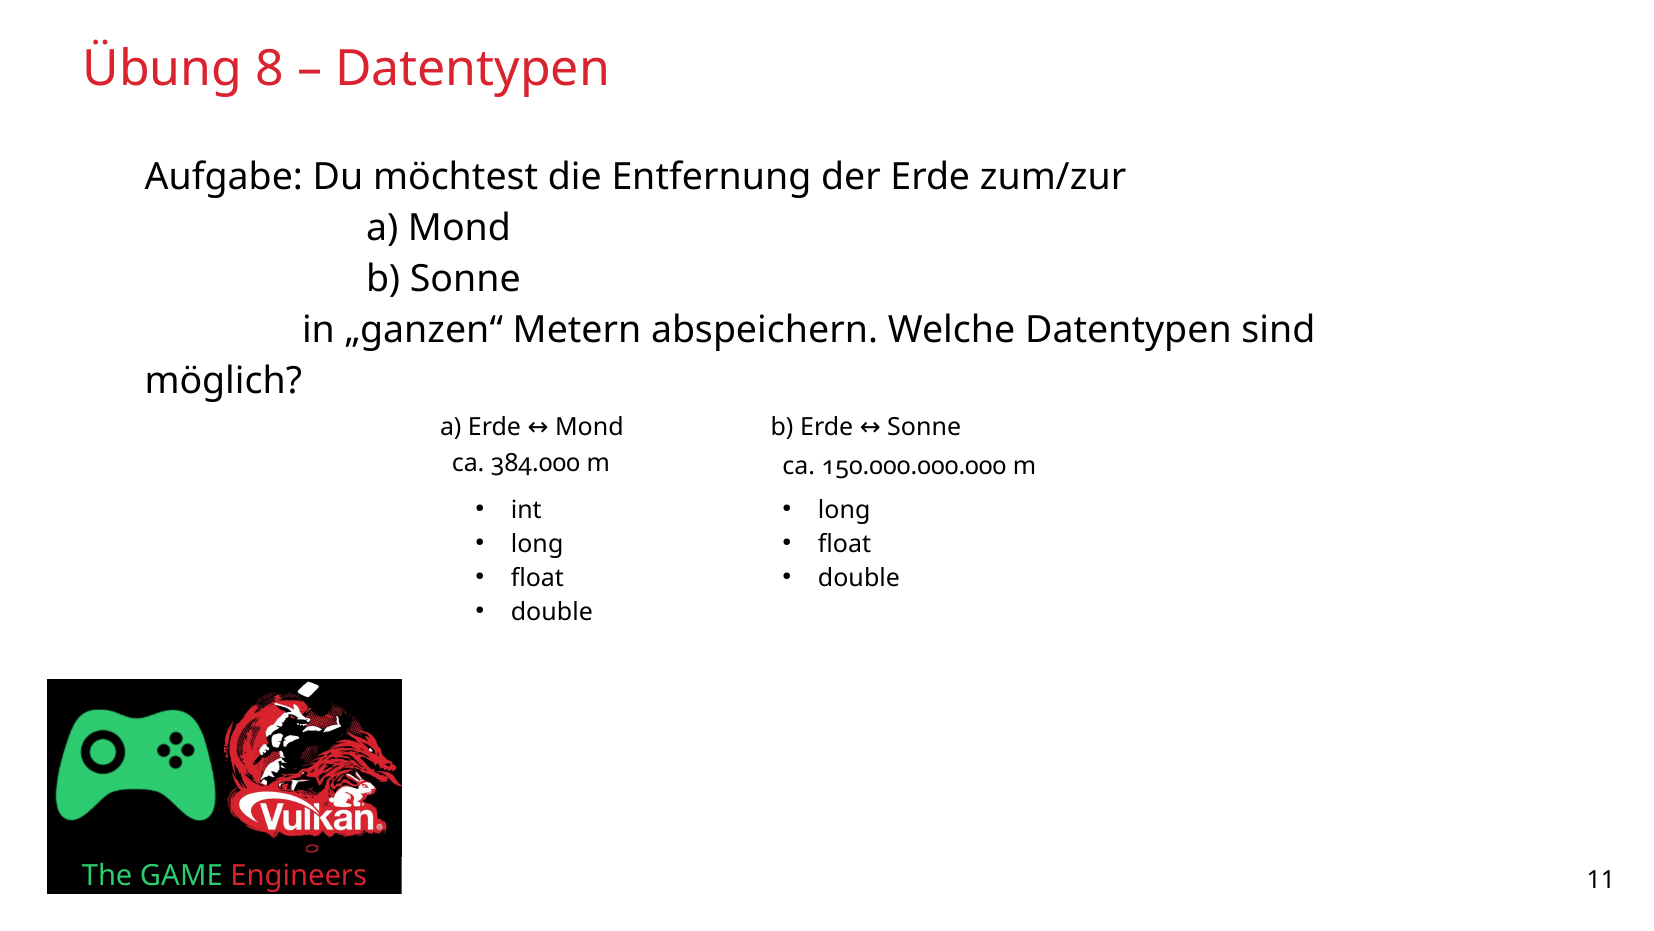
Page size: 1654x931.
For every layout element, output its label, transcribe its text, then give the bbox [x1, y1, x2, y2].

text_box int long float double [460, 484, 662, 617]
text_box b) Erde ↔ Sonne [755, 401, 1075, 446]
picture [47, 679, 402, 857]
text_box Aufgabe: Du möchtest die Entfernung der Erde zum/zur a) Mond b) Sonne in „ganzen“ Metern abspeichern. Welche Datentypen sind möglich? [129, 141, 1489, 333]
title Übung 8 – Datentypen [82, 36, 1571, 96]
text_box a) Erde ↔ Mond [425, 401, 745, 446]
text_box ca. 384.000 m [437, 437, 638, 482]
text_box long float double [767, 484, 969, 587]
text_box ca. 150.000.000.000 m [767, 440, 1063, 485]
